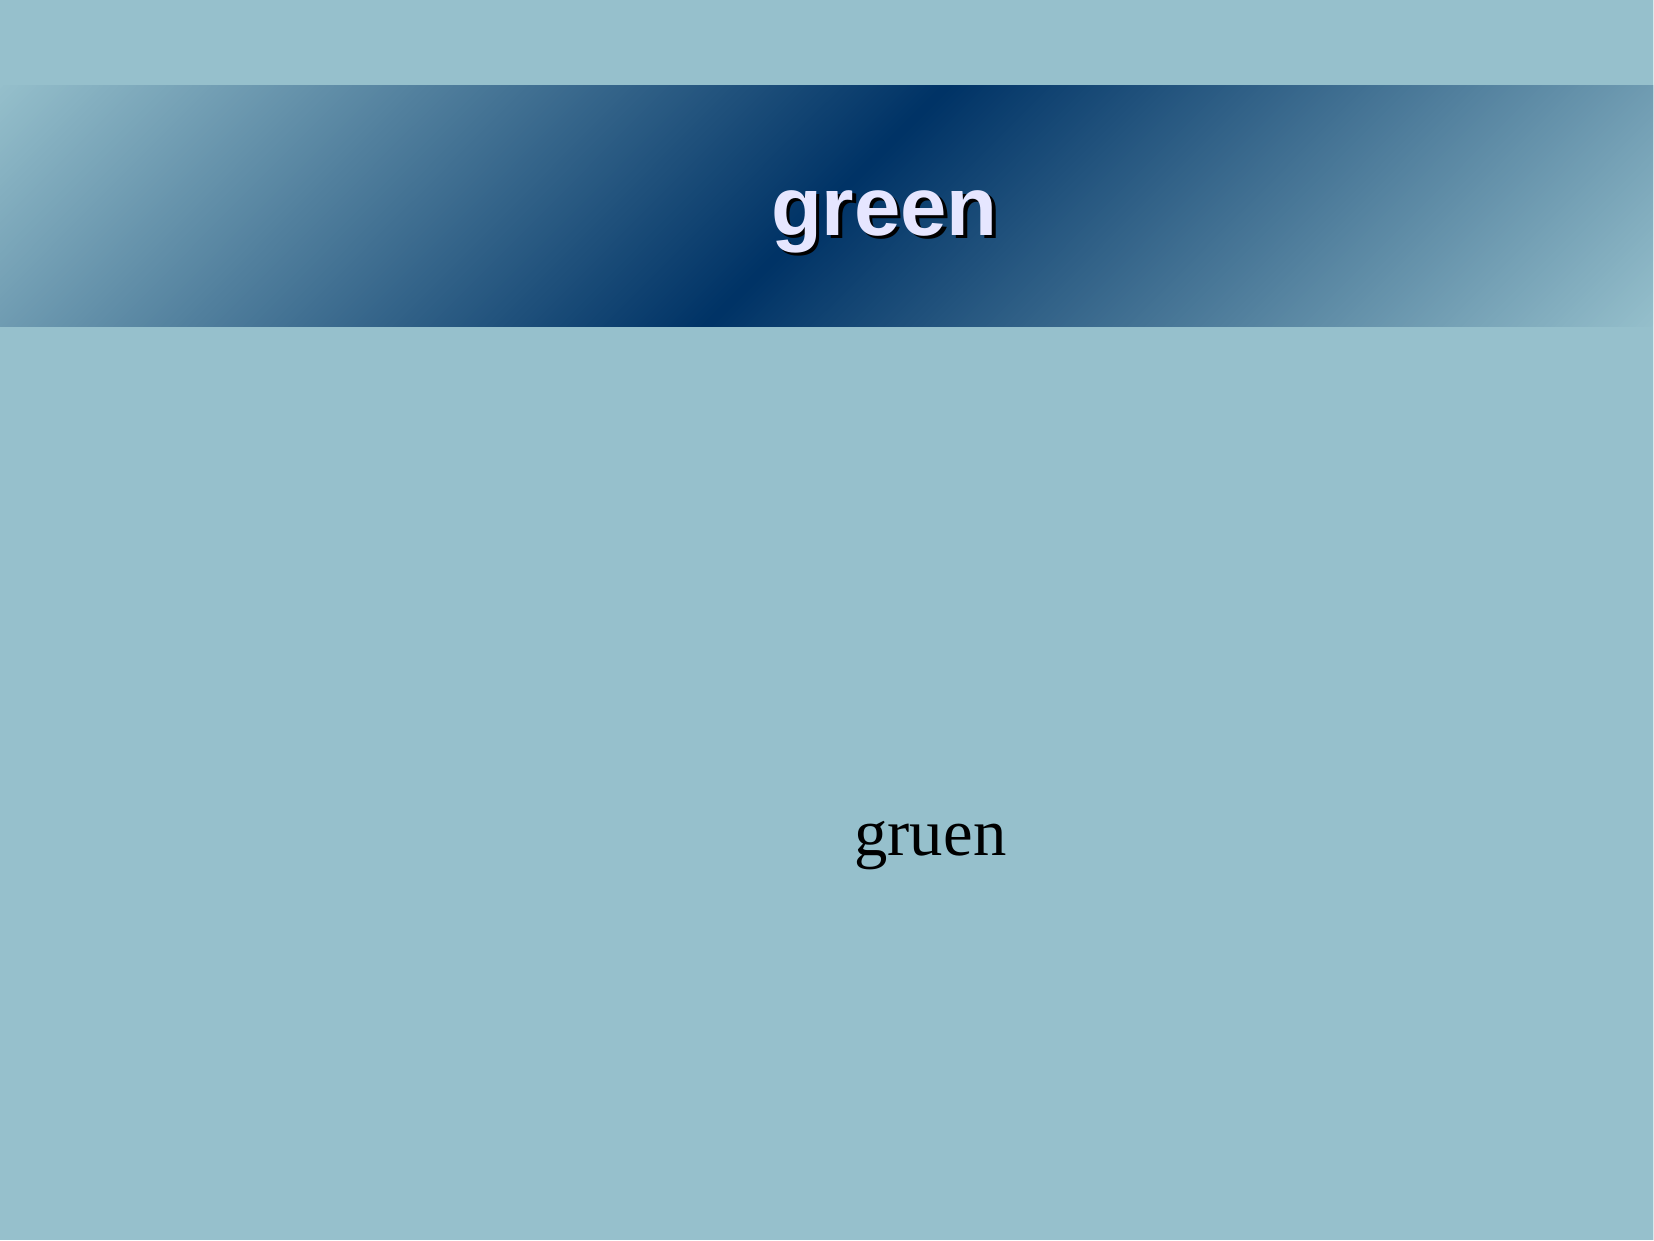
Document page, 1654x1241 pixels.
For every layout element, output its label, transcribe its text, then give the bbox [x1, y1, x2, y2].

title green [202, 102, 1566, 311]
subtitle gruen [263, 441, 1598, 1224]
